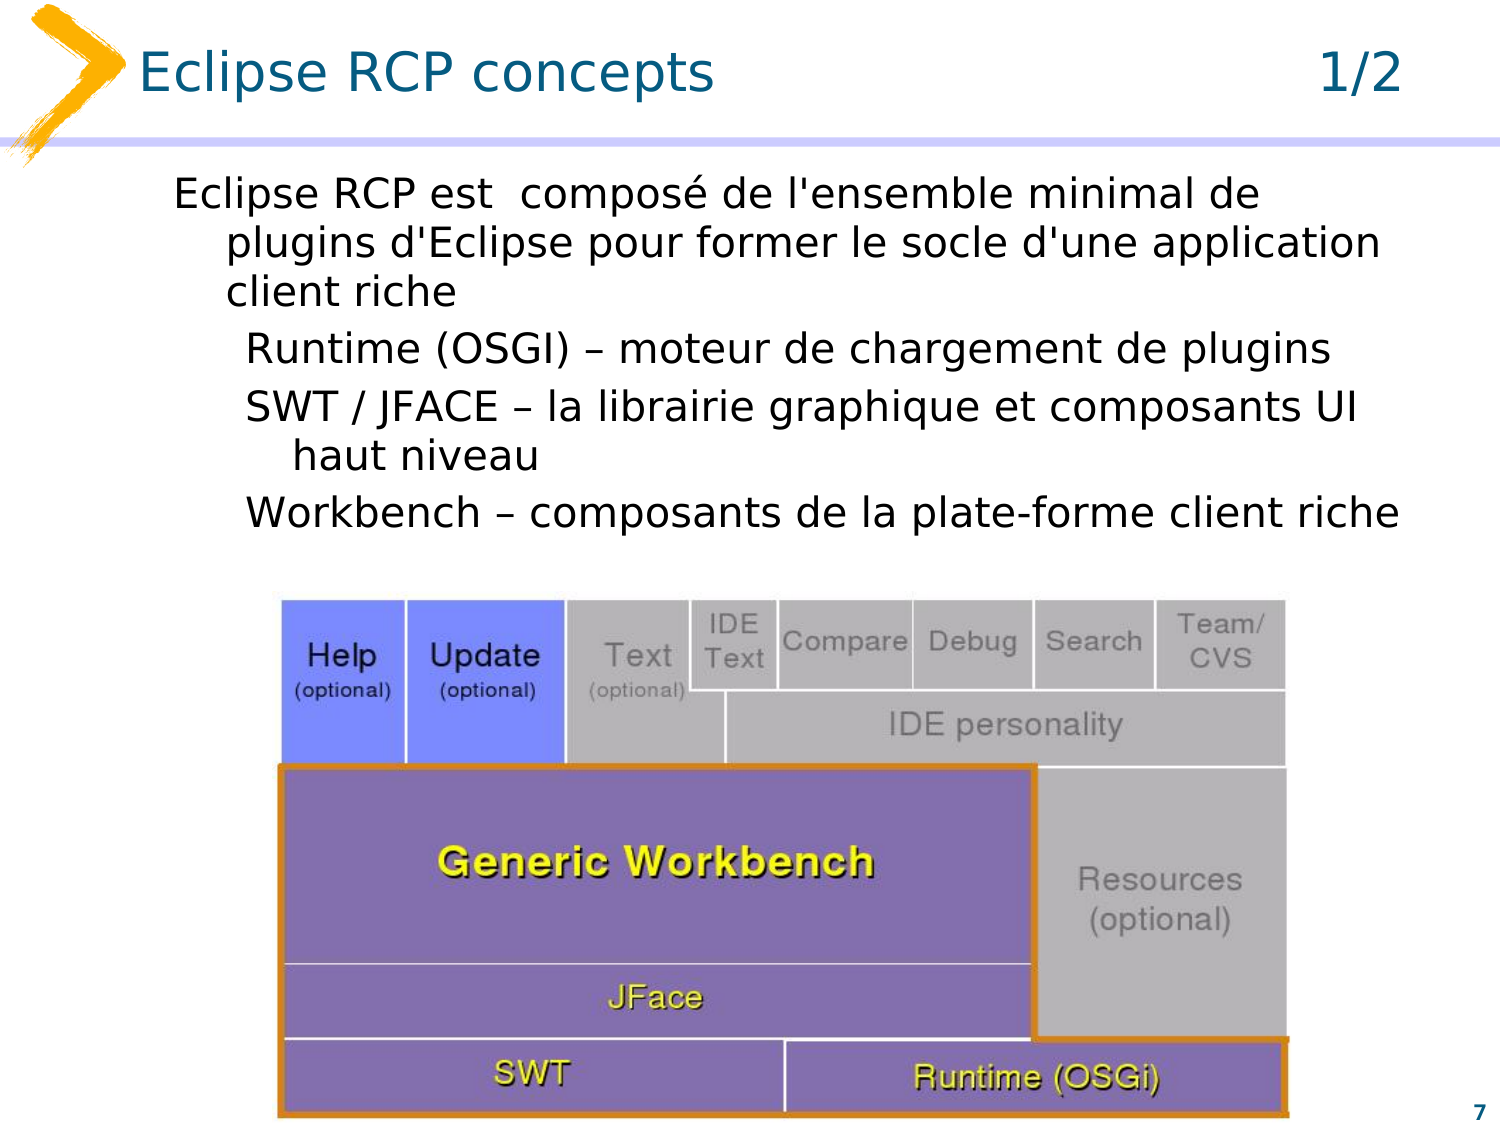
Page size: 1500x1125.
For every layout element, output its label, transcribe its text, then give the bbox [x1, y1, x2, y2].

picture [4, 4, 126, 169]
list Eclipse RCP est composé de l'ensemble minimal de plugins d'Eclipse pour former le socle d'une application client riche Runtime (OSGI) – moteur de chargement de plugins SWT / JFACE – la librairie graphique et composants UI haut niveau Workbench – composants de la plate-forme client riche [170, 170, 1413, 1085]
picture [272, 591, 1294, 1125]
title Eclipse RCP concepts 1/2 [139, 12, 1409, 130]
